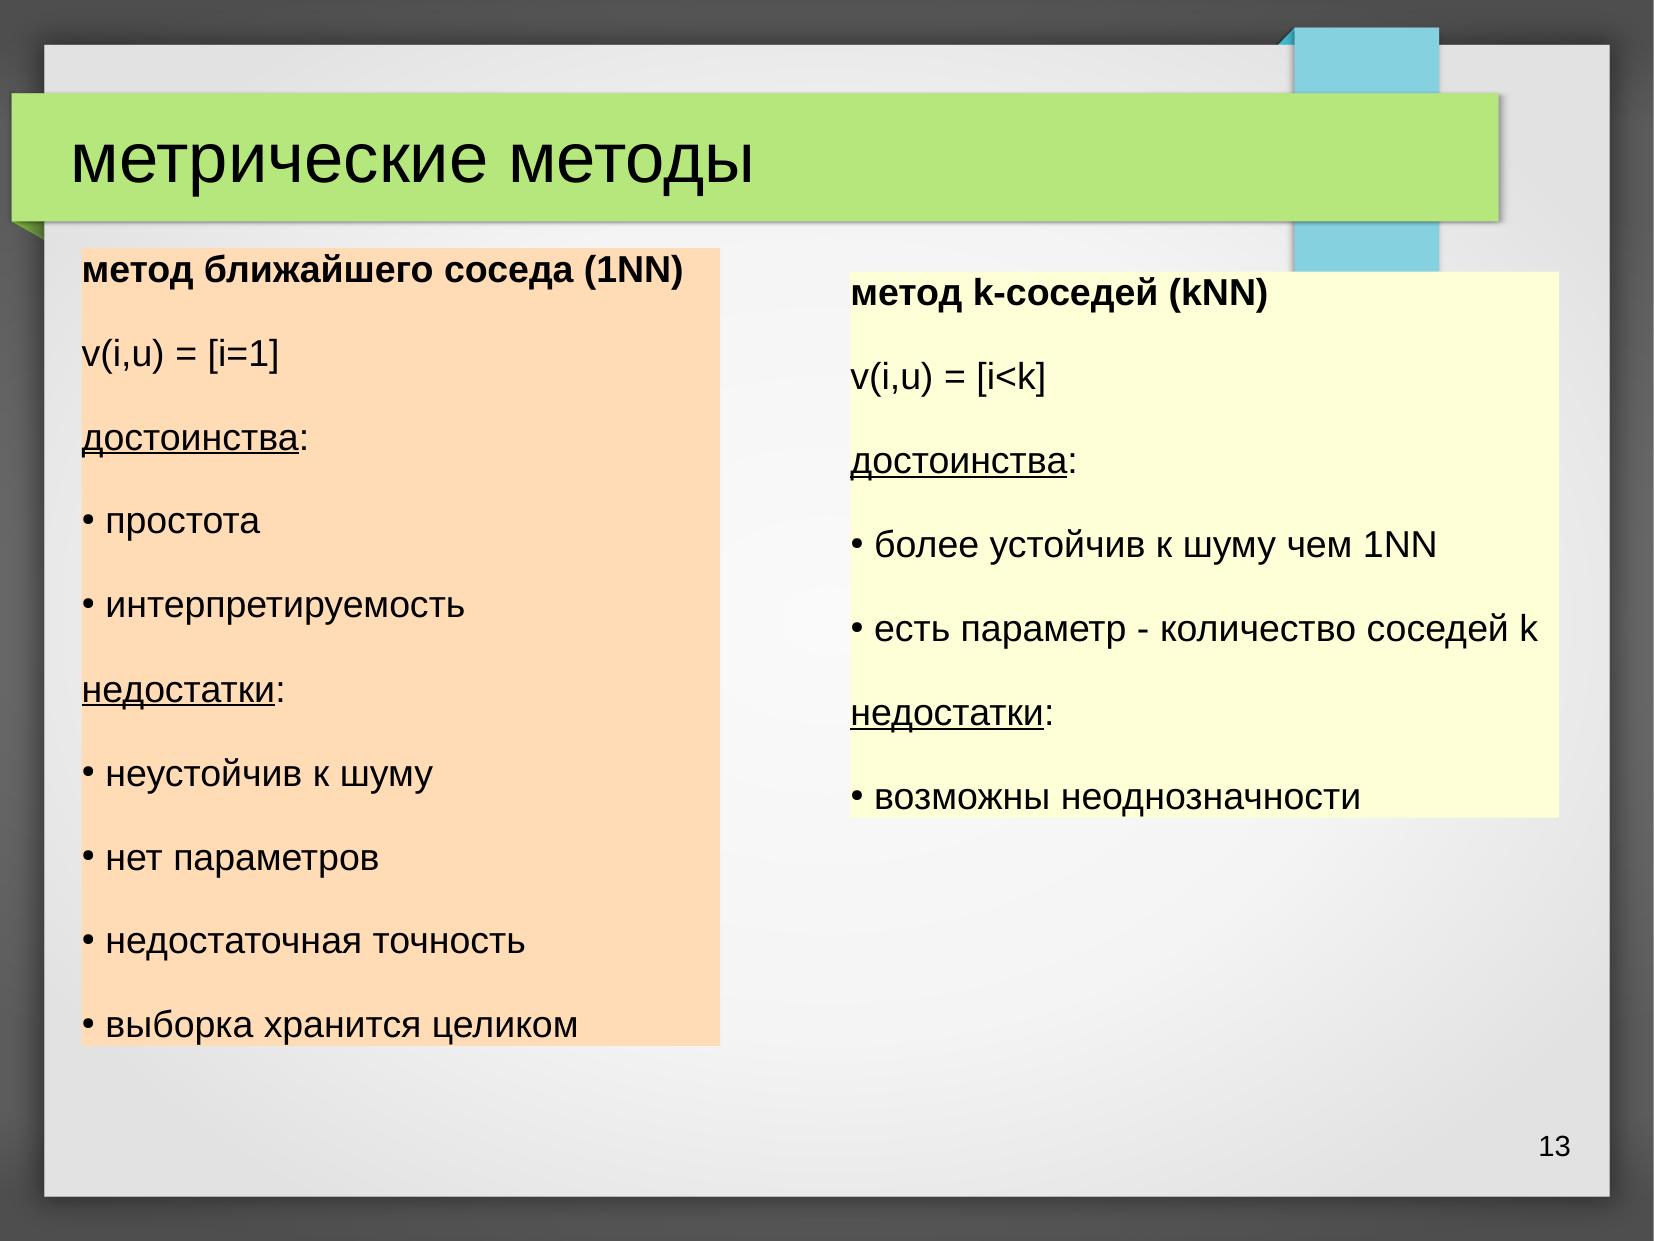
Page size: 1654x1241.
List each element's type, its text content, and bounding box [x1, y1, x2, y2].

text_box метод ближайшего соседа (1NN) v(i,u) = [i=1] достоинства: простота интерпретируемость недостатки: неустойчив к шуму нет параметров недостаточная точность выборка хранится целиком [81, 248, 720, 1046]
title метрические методы [70, 118, 1205, 199]
text_box метод k-соседей (kNN) v(i,u) = [i<k] достоинства: более устойчив к шуму чем 1NN есть параметр - количество соседей k недостатки: возможны неоднозначности [850, 271, 1560, 818]
picture [0, 0, 1654, 1241]
